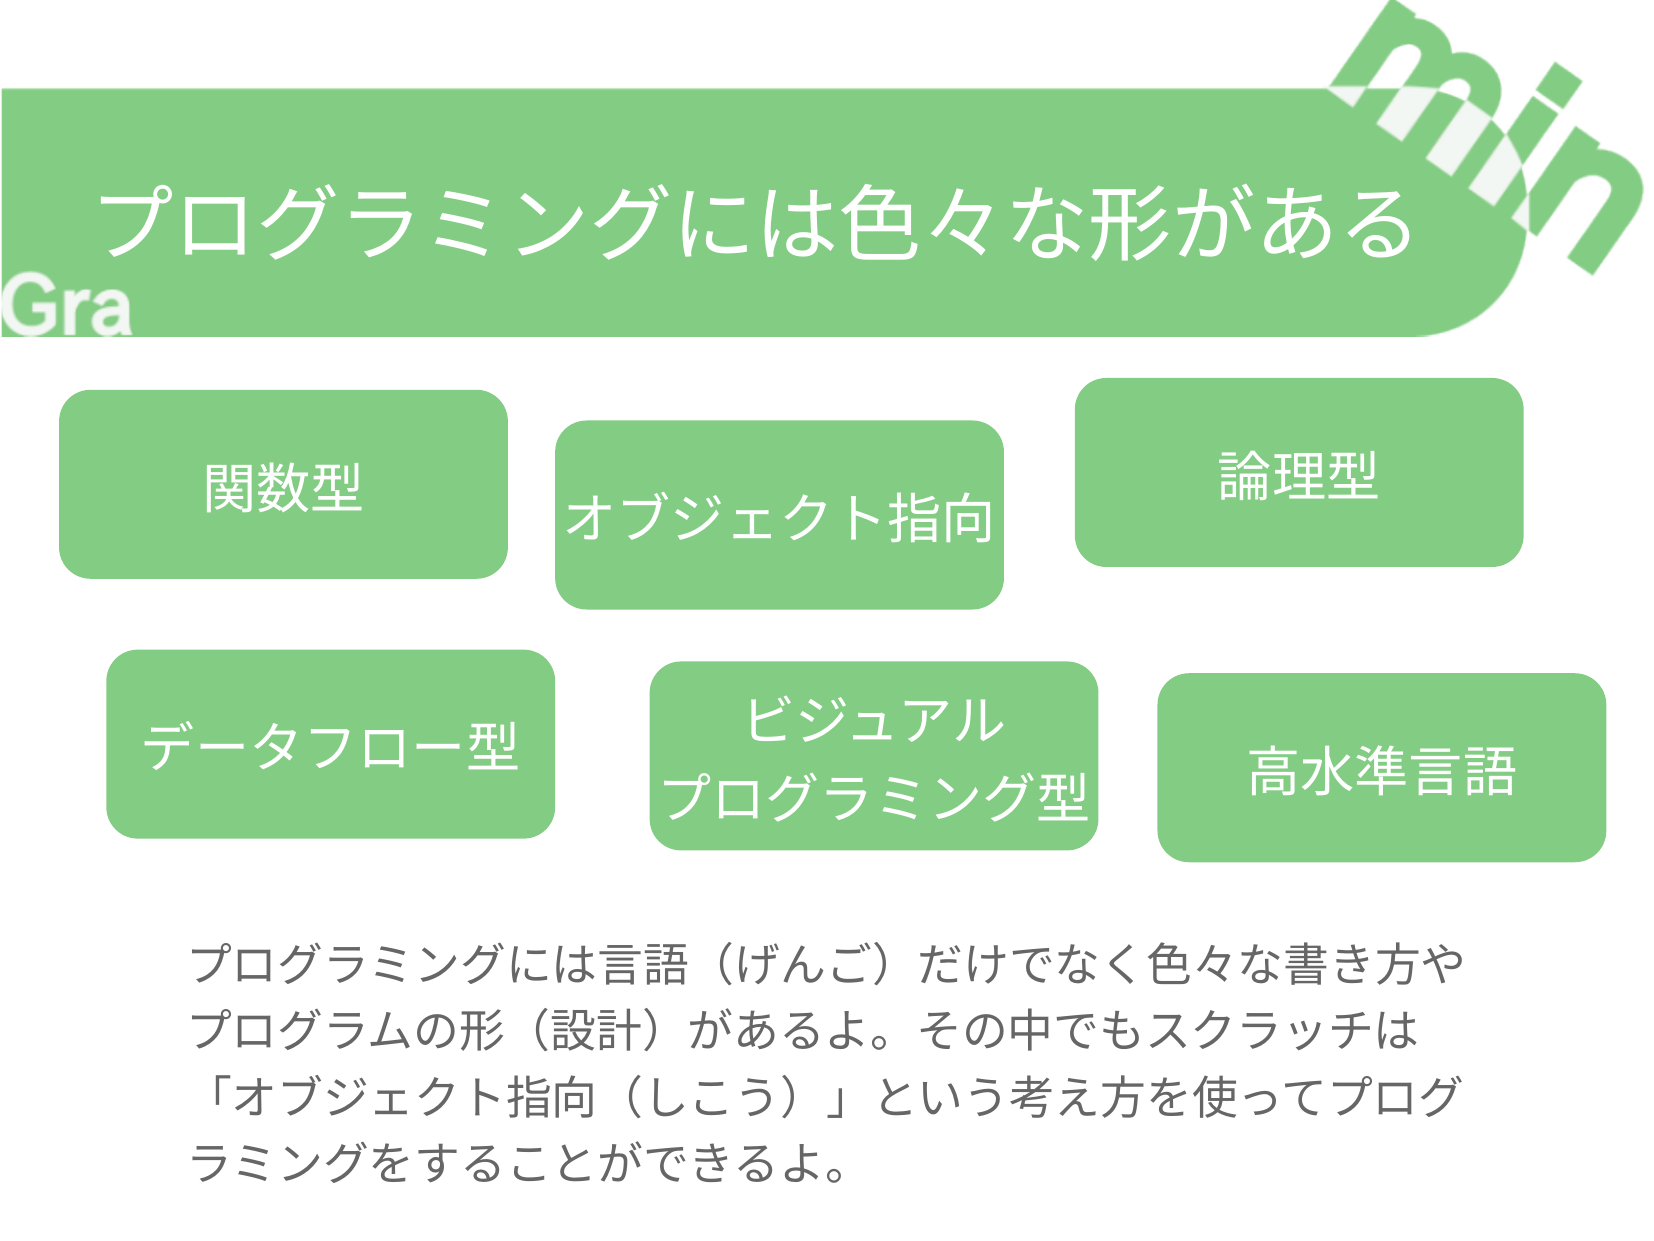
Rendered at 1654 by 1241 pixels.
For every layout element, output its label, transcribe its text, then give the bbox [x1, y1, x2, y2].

text_box 関数型 [59, 389, 508, 579]
text_box オブジェクト指向 [555, 420, 1004, 610]
text_box 論理型 [1074, 377, 1524, 567]
text_box データフロー型 [106, 649, 556, 839]
picture [1, 0, 1654, 337]
text_box ビジュアル プログラミング型 [649, 661, 1099, 851]
title プログラミングには色々な形がある [11, 147, 1501, 290]
text_box 高水準言語 [1157, 673, 1607, 863]
text_box プログラミングには言語（げんご）だけでなく色々な書き方やプログラムの形（設計）があるよ。その中でもスクラッチは「オブジェクト指向（しこう）」という考え方を使ってプログラミングをすることができるよ。 [171, 921, 1483, 1223]
